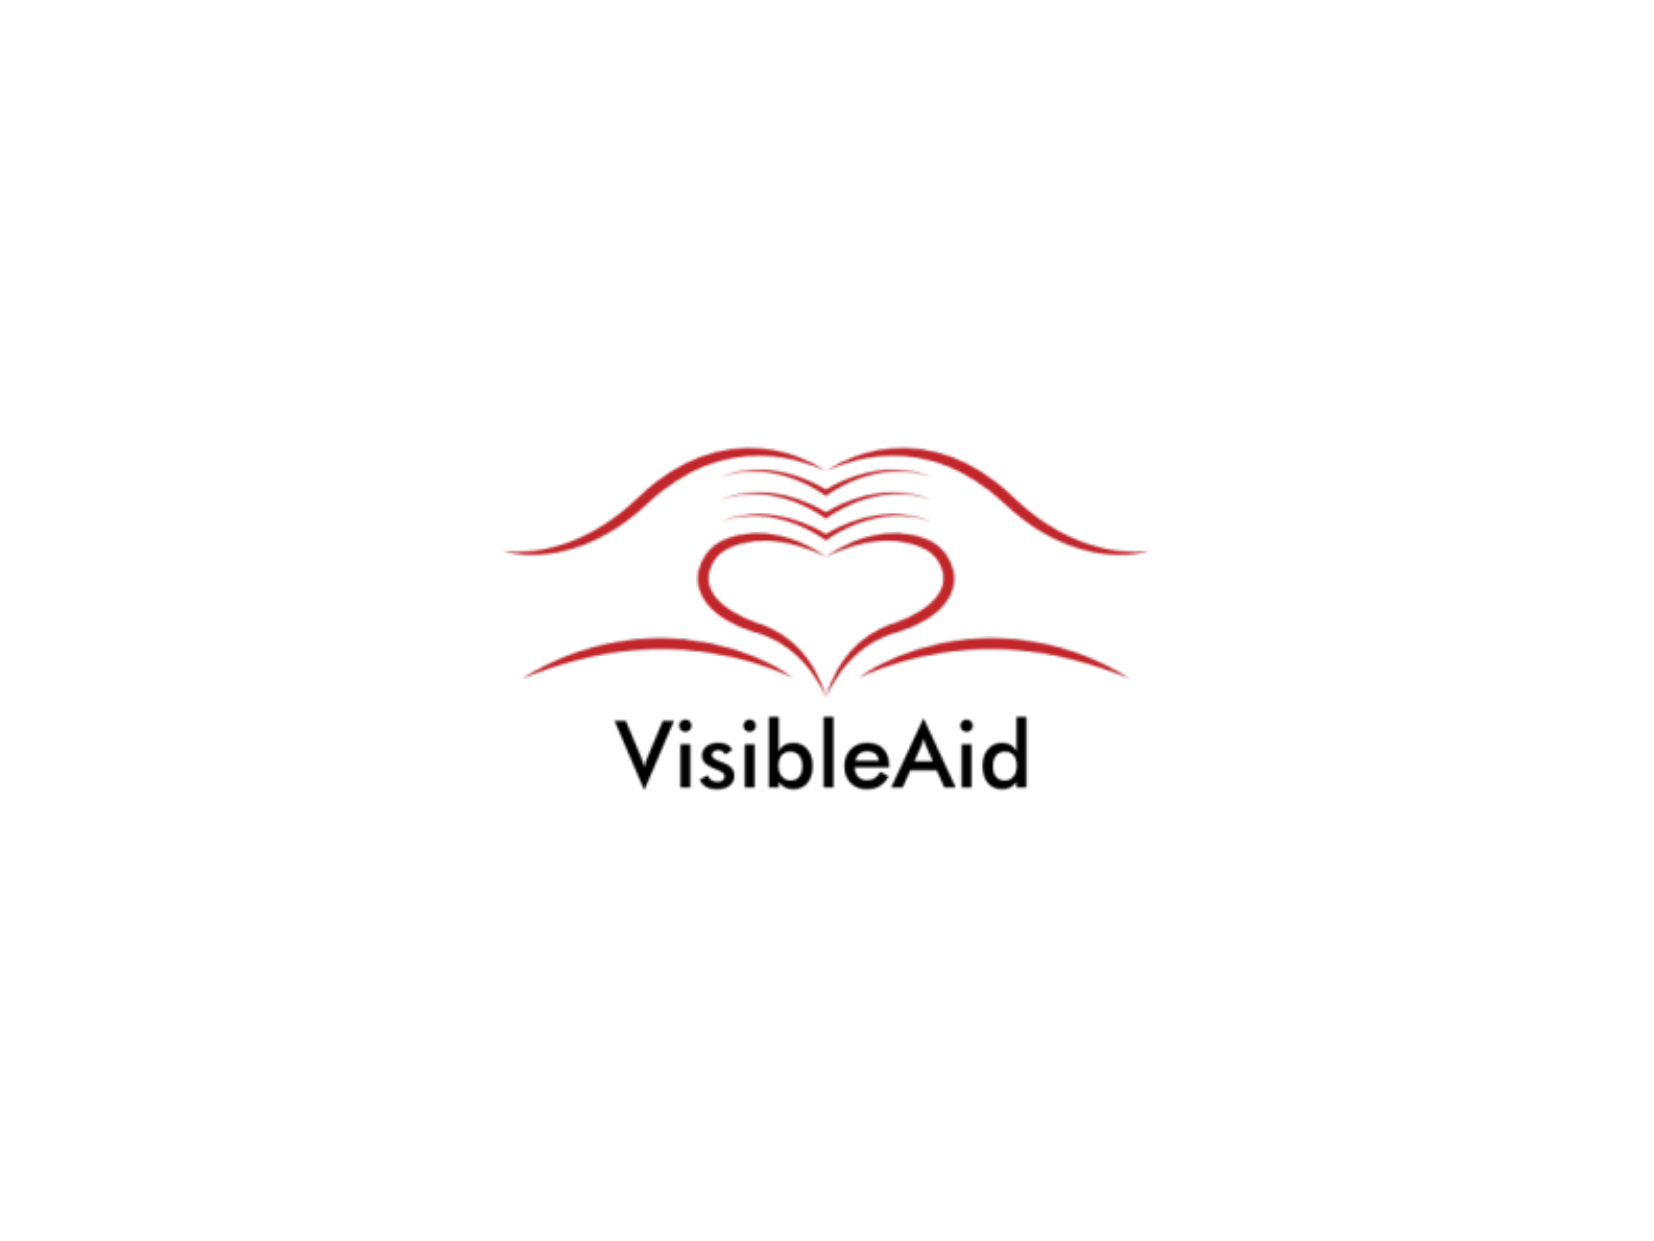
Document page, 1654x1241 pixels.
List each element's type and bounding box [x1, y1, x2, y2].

picture [503, 370, 1150, 871]
